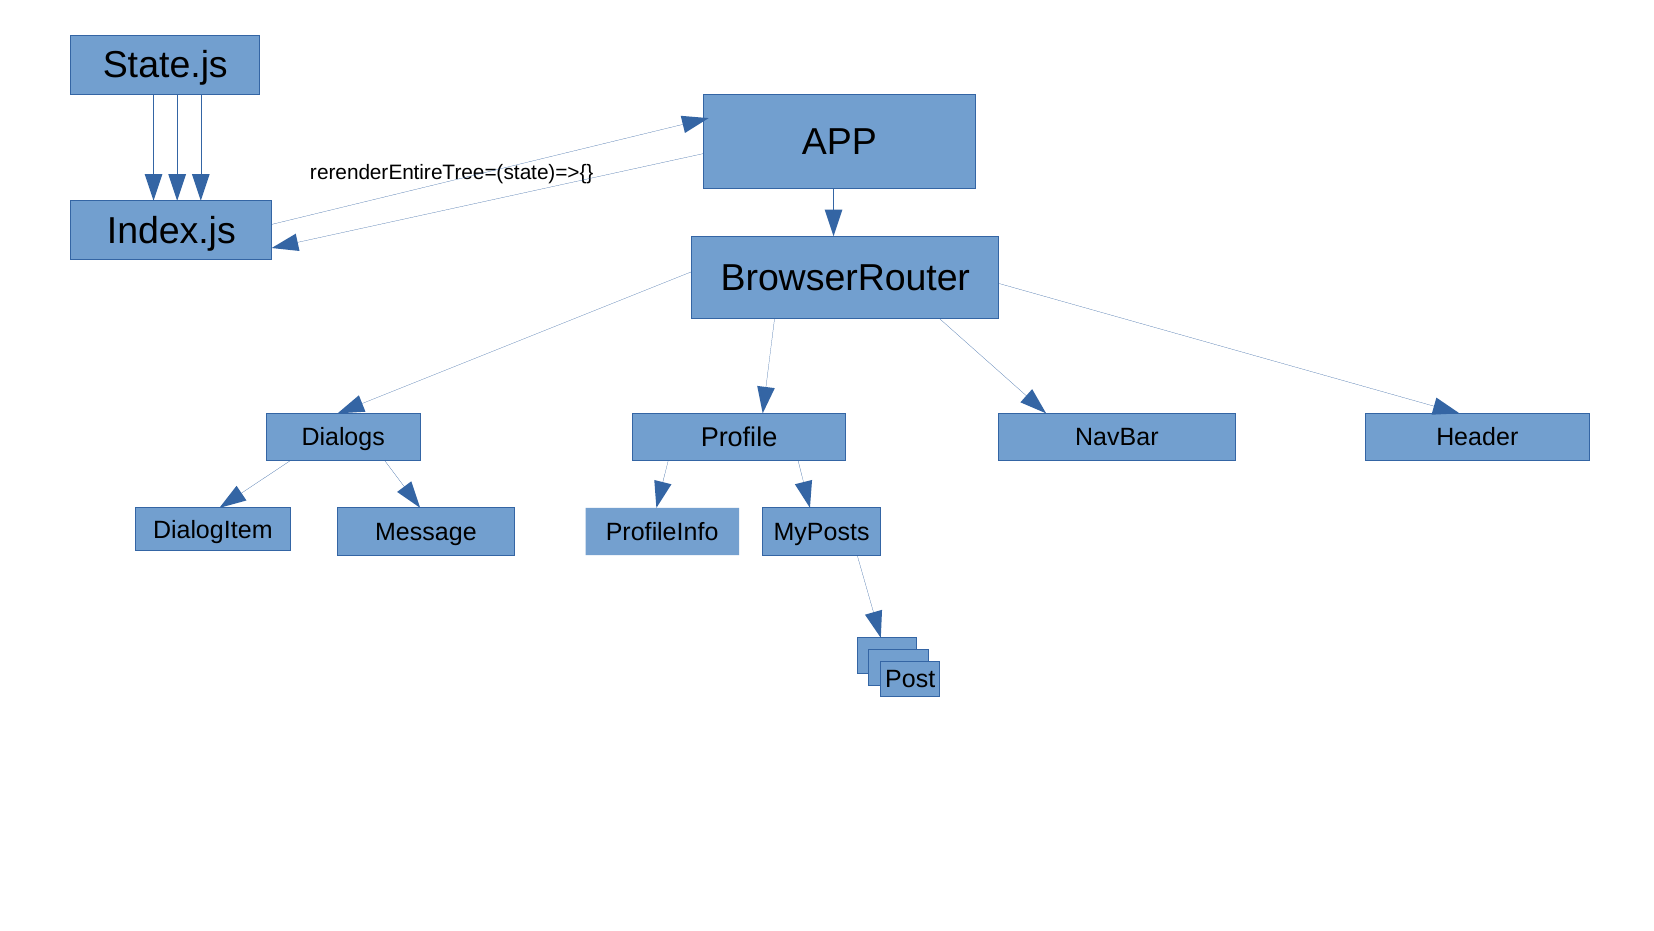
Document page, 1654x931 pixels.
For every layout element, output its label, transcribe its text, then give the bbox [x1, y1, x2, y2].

text_box rerenderEntireTree=(state)=>{} [410, 153, 609, 192]
text_box MyPosts [762, 507, 881, 556]
text_box Profile [632, 413, 846, 461]
text_box rerenderEntireTree=(state)=>{} [295, 153, 560, 192]
text_box rerenderEntireTree=(state)=>{} [533, 175, 609, 192]
text_box Header [1365, 413, 1590, 461]
text_box Post [880, 661, 940, 697]
text_box Index.js [70, 200, 272, 260]
text_box APP [703, 94, 976, 189]
text_box DialogItem [135, 507, 291, 551]
text_box State.js [70, 35, 260, 95]
text_box Message [337, 507, 515, 556]
text_box Dialogs [266, 413, 421, 461]
text_box [857, 637, 929, 686]
text_box NavBar [998, 413, 1236, 461]
text_box BrowserRouter [691, 236, 999, 319]
text_box ProfileInfo [585, 507, 740, 556]
